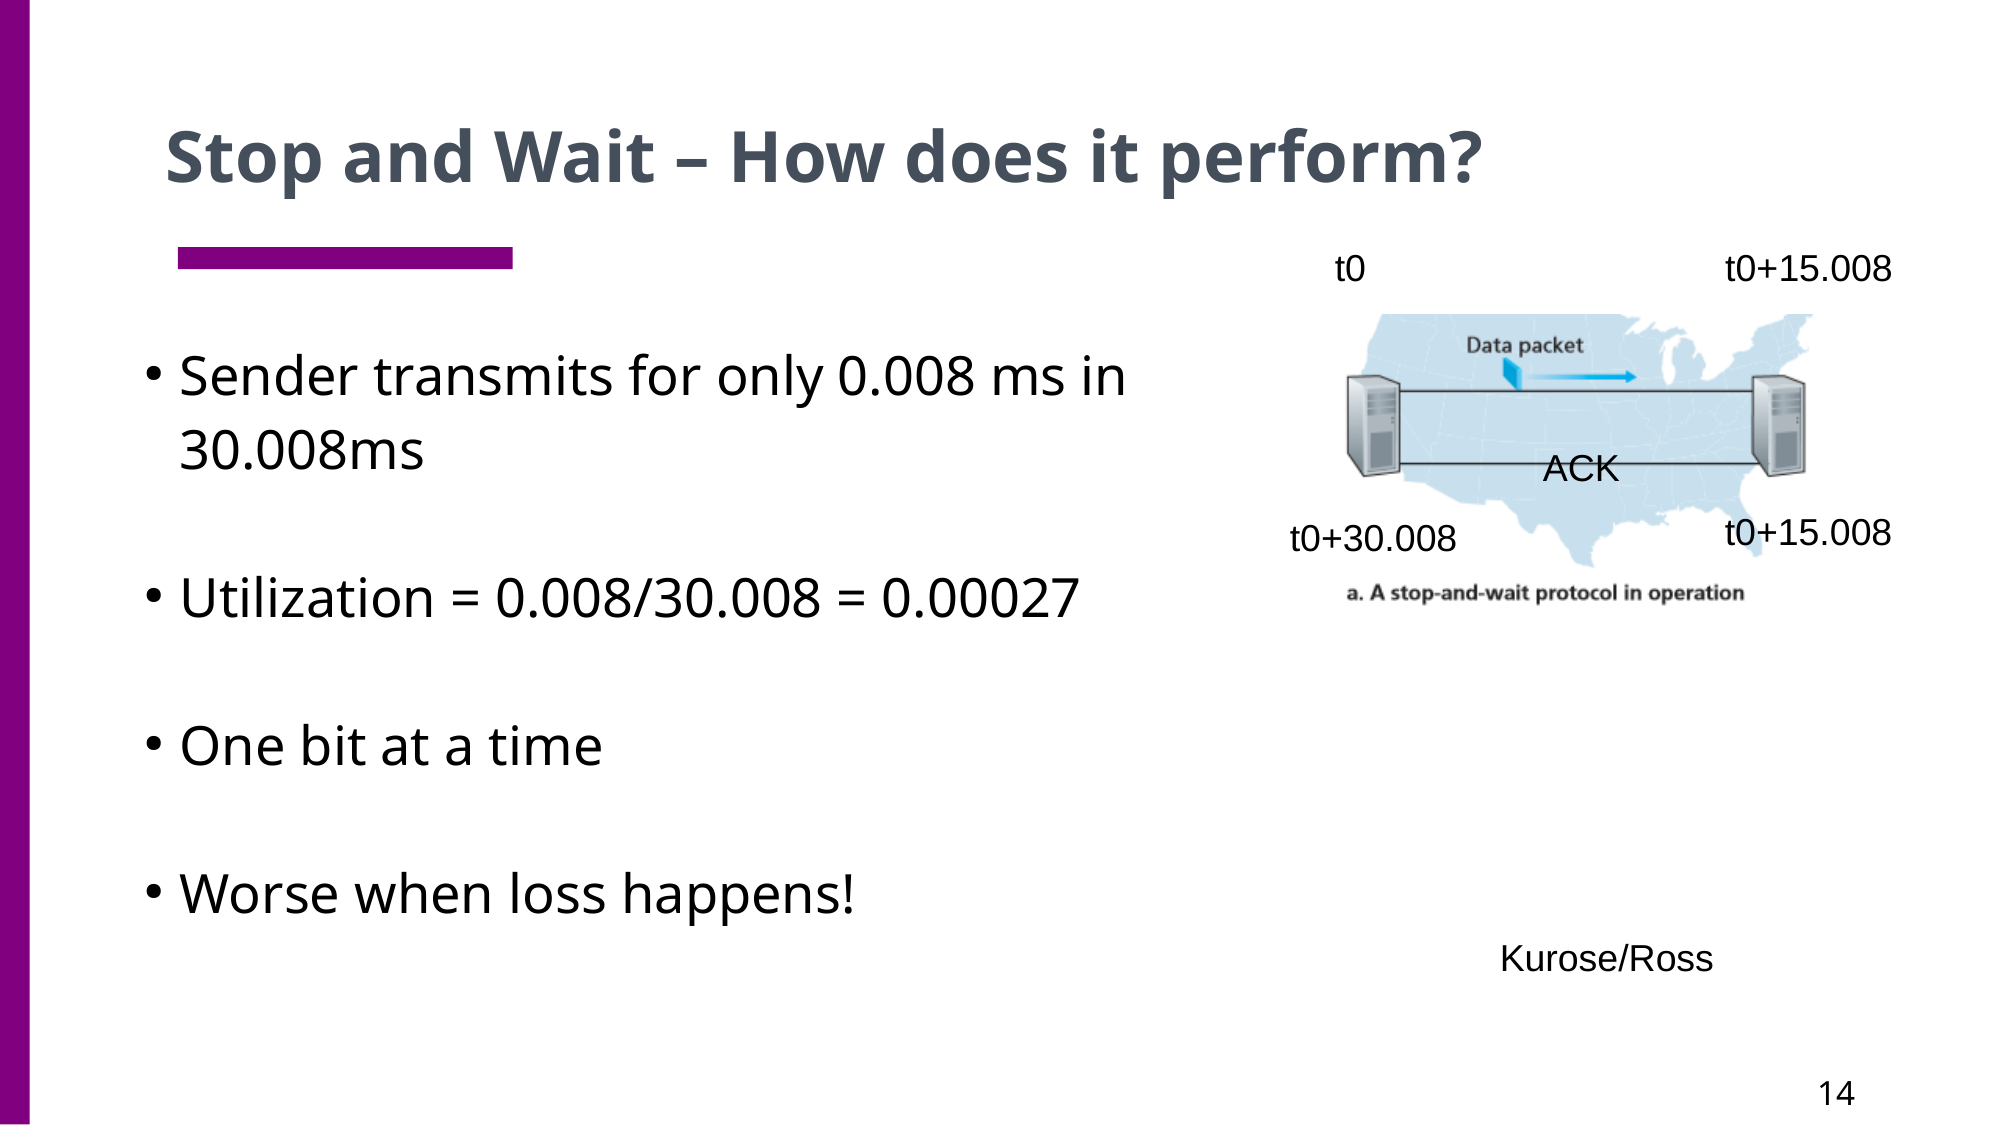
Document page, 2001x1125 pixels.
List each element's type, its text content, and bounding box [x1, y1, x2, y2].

text_box t0 [1320, 239, 1710, 297]
text_box Sender transmits for only 0.008 ms in 30.008ms Utilization = 0.008/30.008 = 0.00027 One bit at a time Worse when loss happens! [129, 329, 1306, 1072]
text_box t0+15.008 [1710, 239, 1908, 297]
text_box Kurose/Ross [1485, 930, 1729, 987]
text_box Stop and Wait – How does it perform? [151, 0, 1849, 212]
text_box t0+15.008 [1710, 503, 1908, 561]
picture [1288, 314, 1875, 623]
text_box t0+30.008 [1275, 510, 1473, 567]
